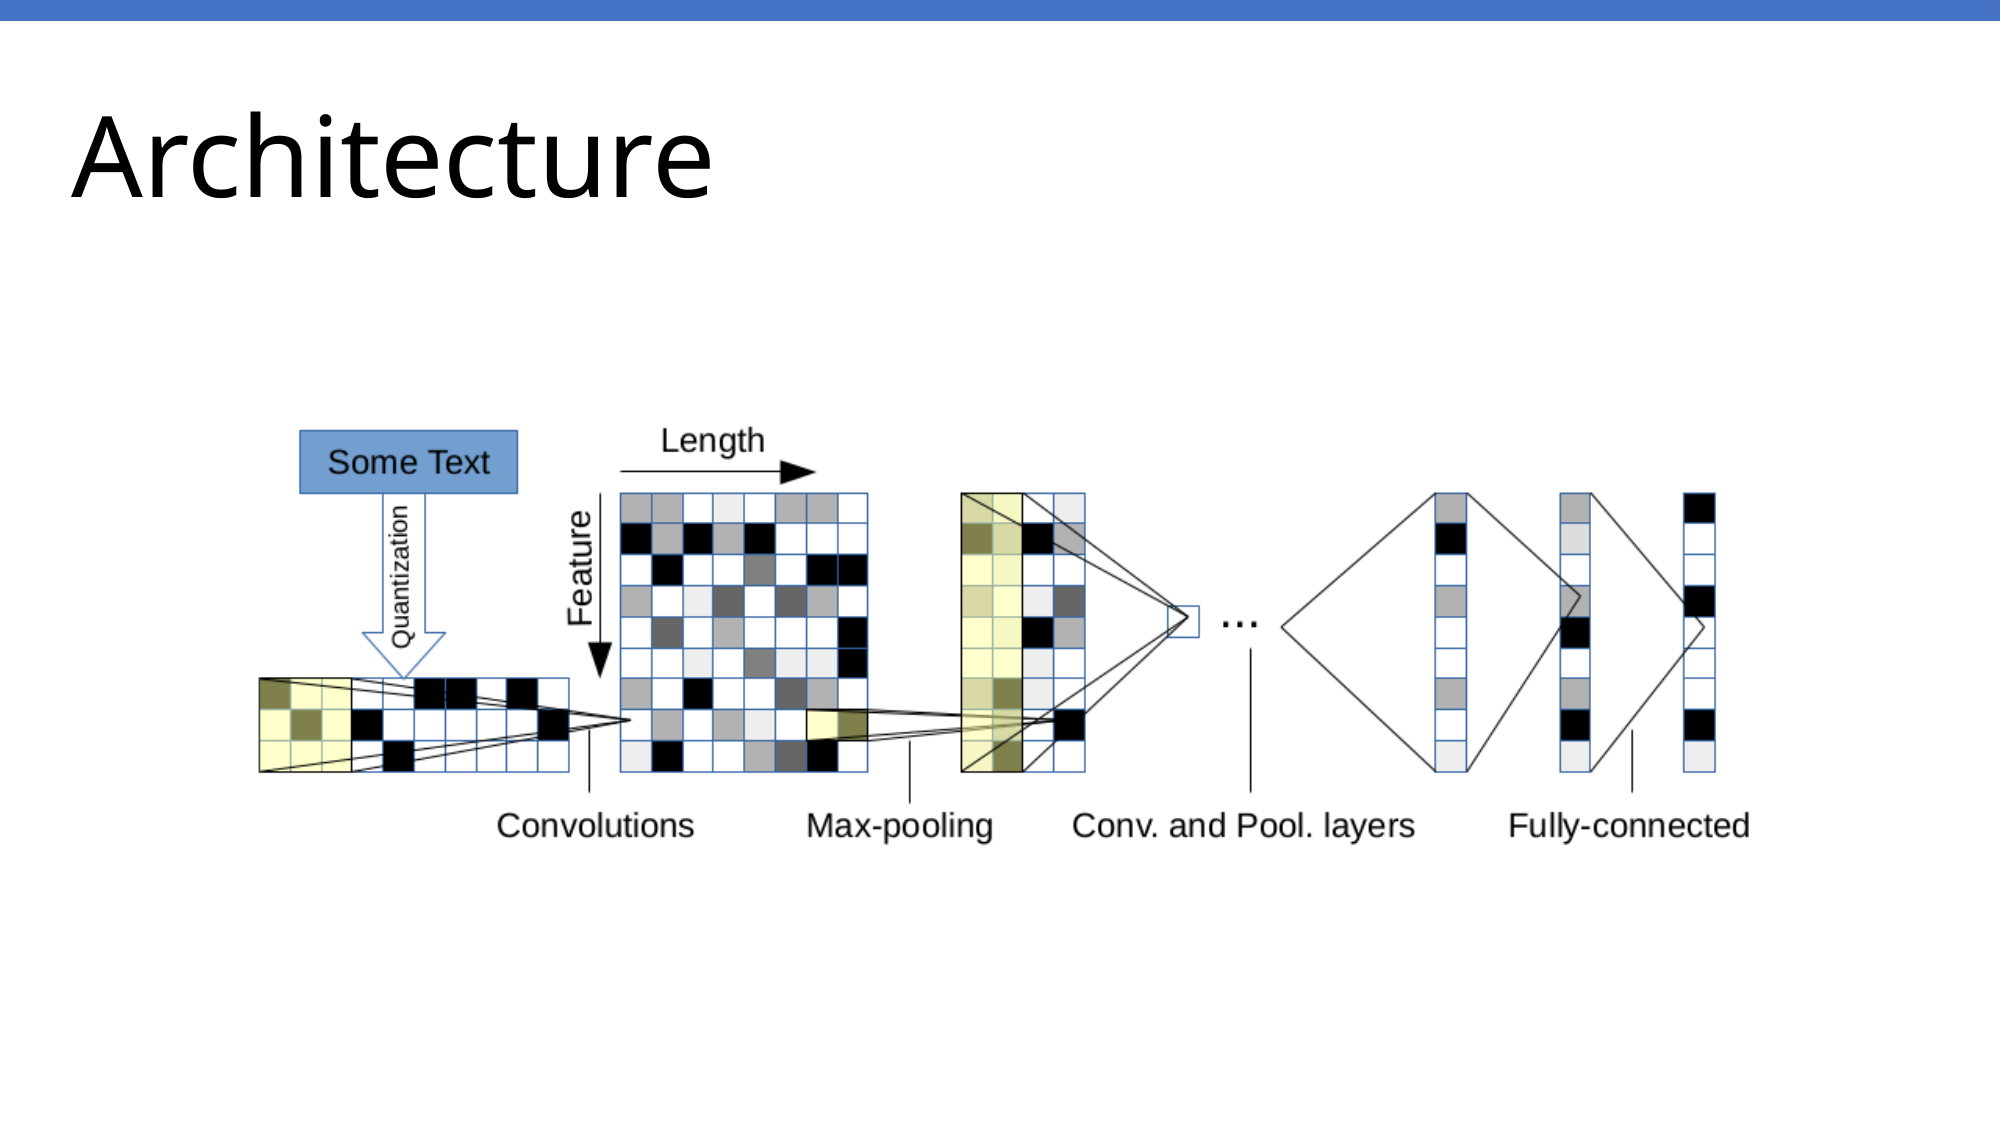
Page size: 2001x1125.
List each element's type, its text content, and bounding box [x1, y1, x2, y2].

text_box [0, 0, 2000, 21]
title Architecture [56, 52, 1928, 271]
picture [176, 403, 1824, 879]
